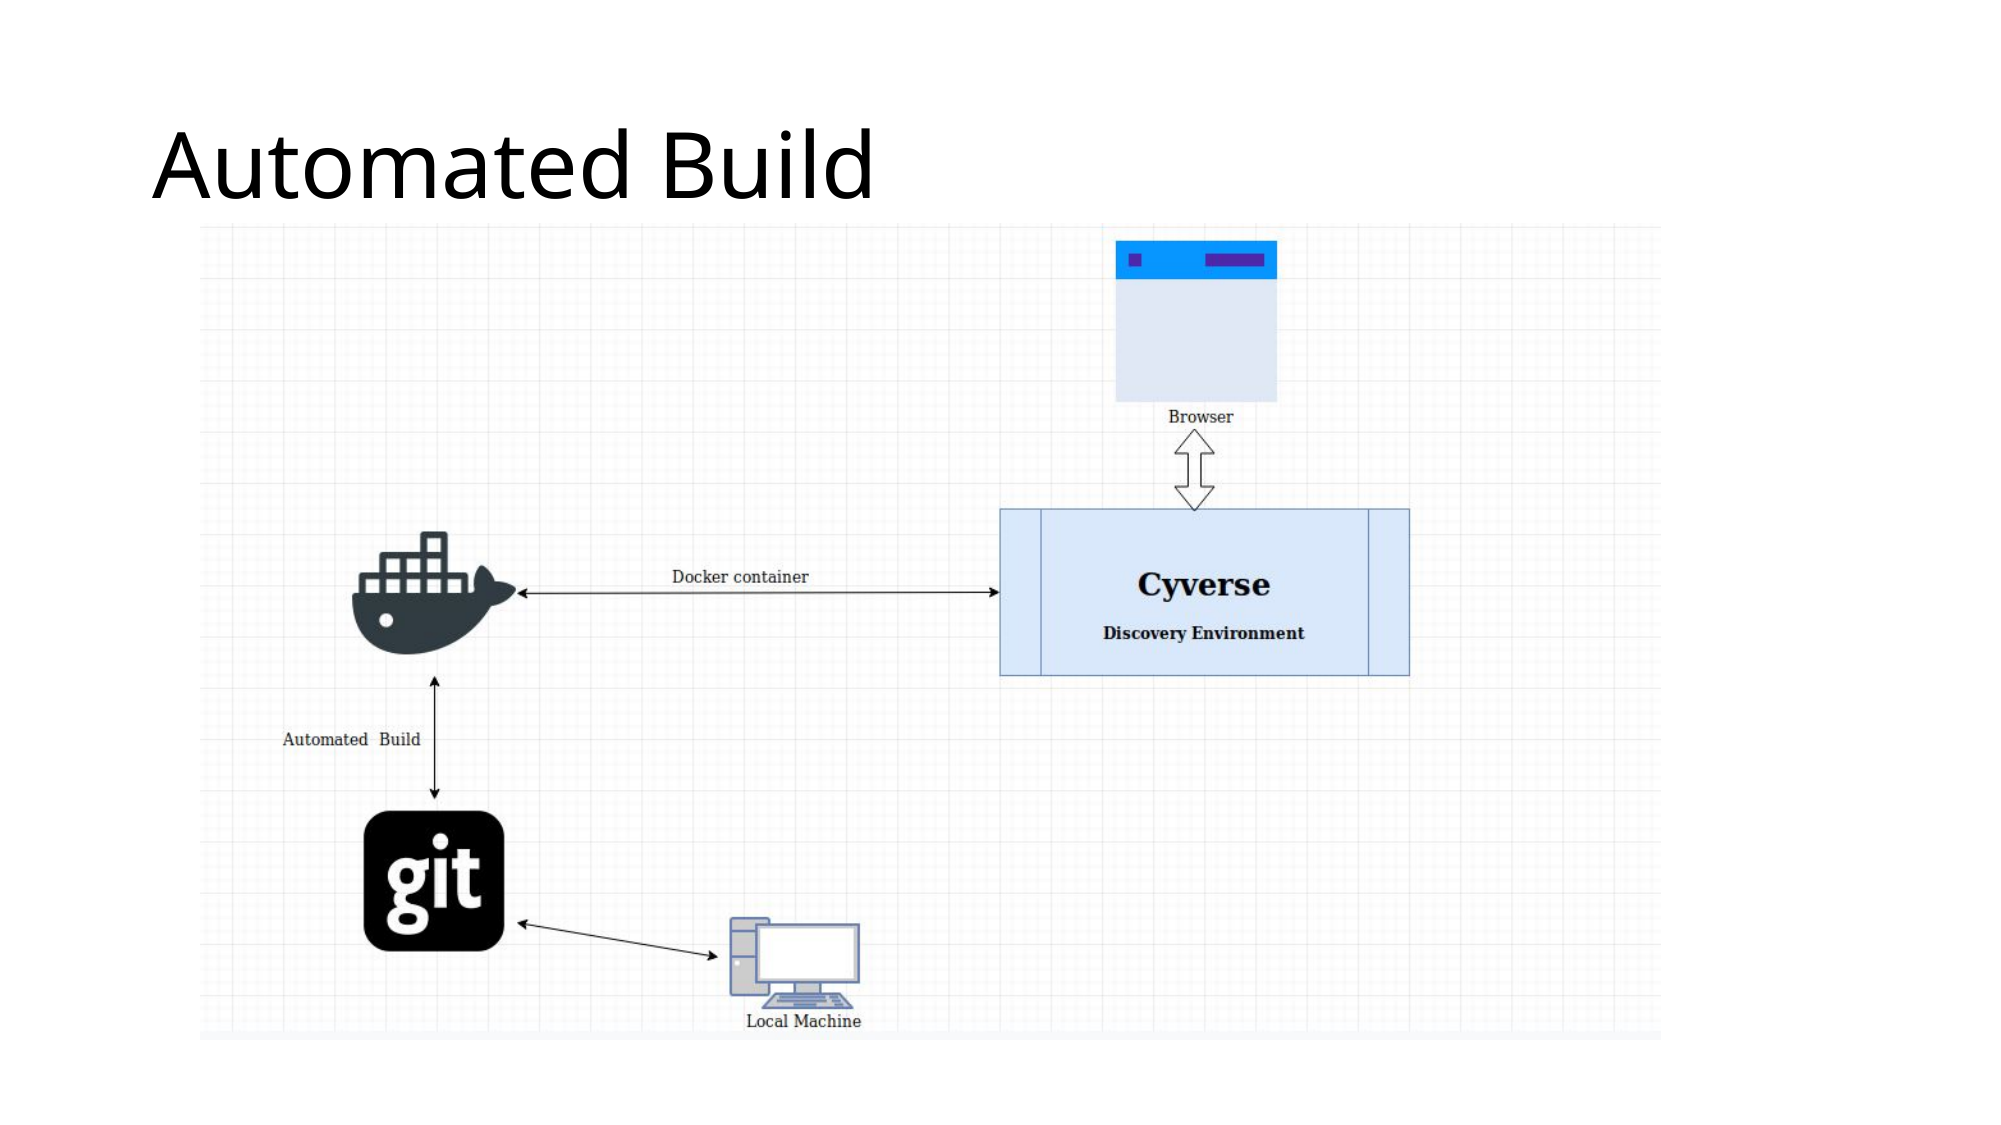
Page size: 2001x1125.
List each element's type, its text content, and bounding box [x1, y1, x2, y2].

title Automated Build [137, 59, 1863, 278]
picture [200, 223, 1661, 1040]
